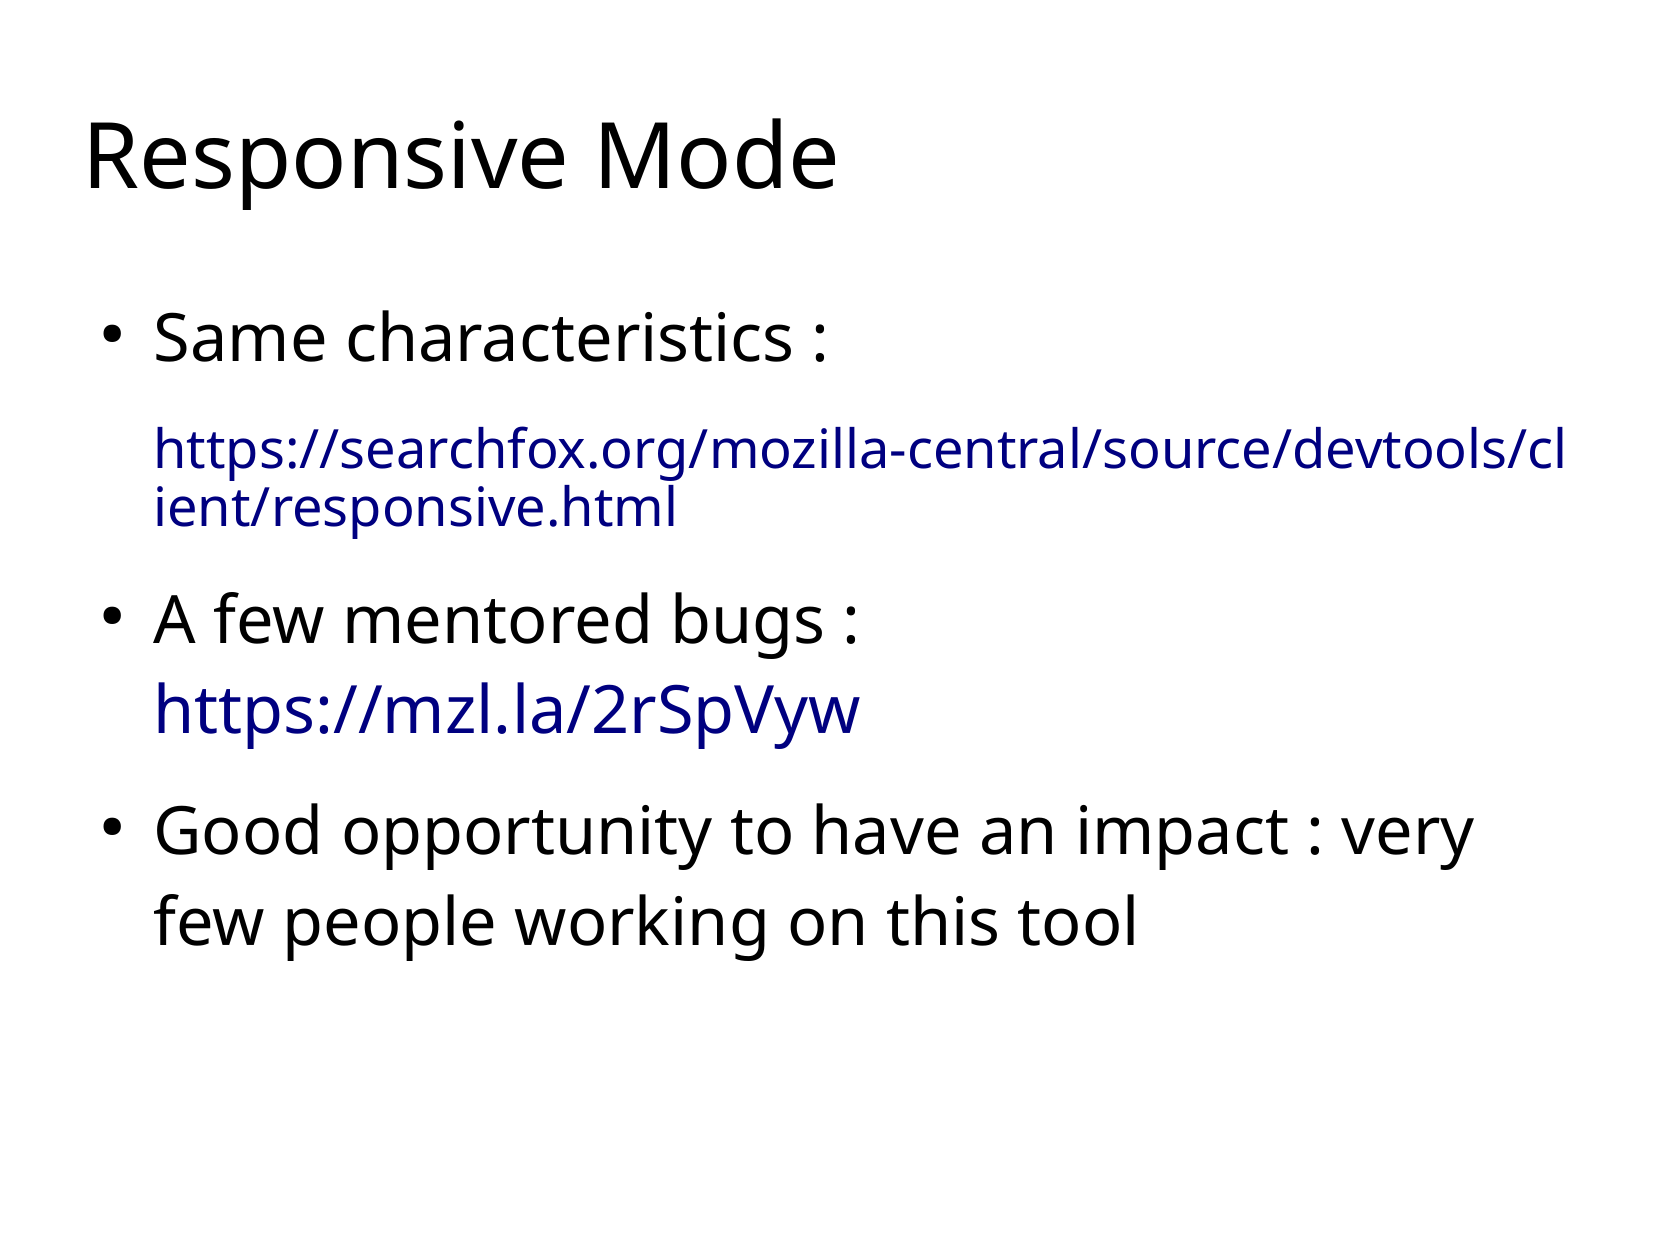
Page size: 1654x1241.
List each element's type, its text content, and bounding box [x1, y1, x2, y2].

title Responsive Mode [82, 49, 1571, 257]
list Same characteristics : https://searchfox.org/mozilla-central/source/devtools/client/responsive.html A few mentored bugs : https://mzl.la/2rSpVyw Good opportunity to have an impact : very few people working on this tool [82, 290, 1571, 1010]
